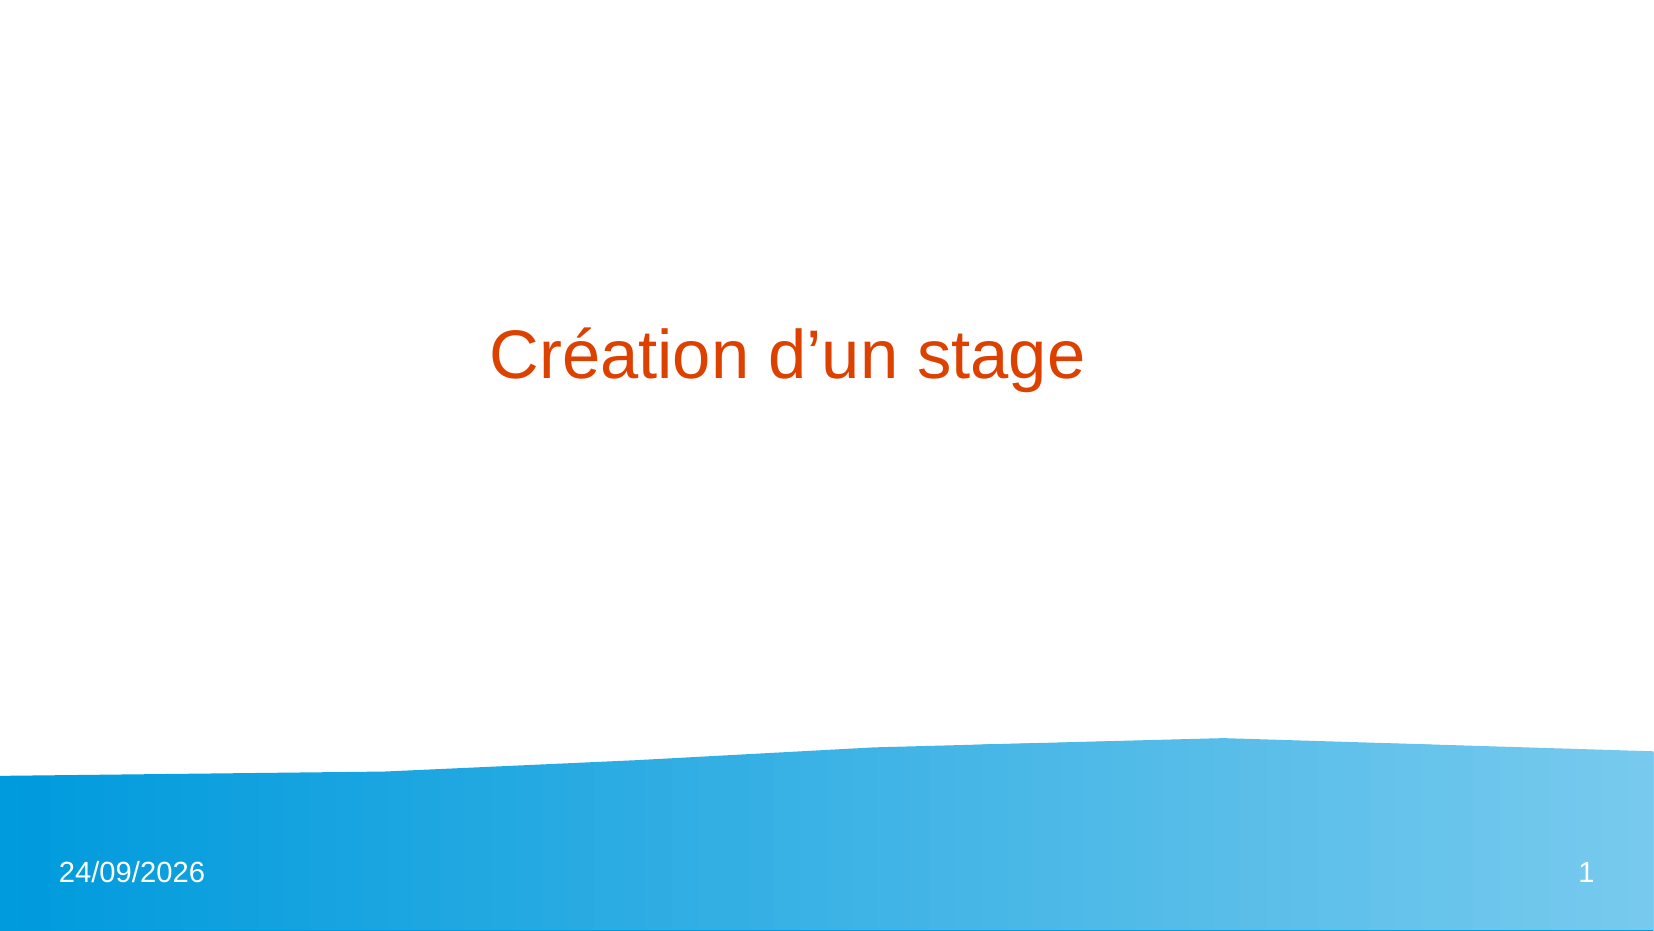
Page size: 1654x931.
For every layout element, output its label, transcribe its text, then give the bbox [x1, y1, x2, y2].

title Création d’un stage [59, 265, 1536, 443]
